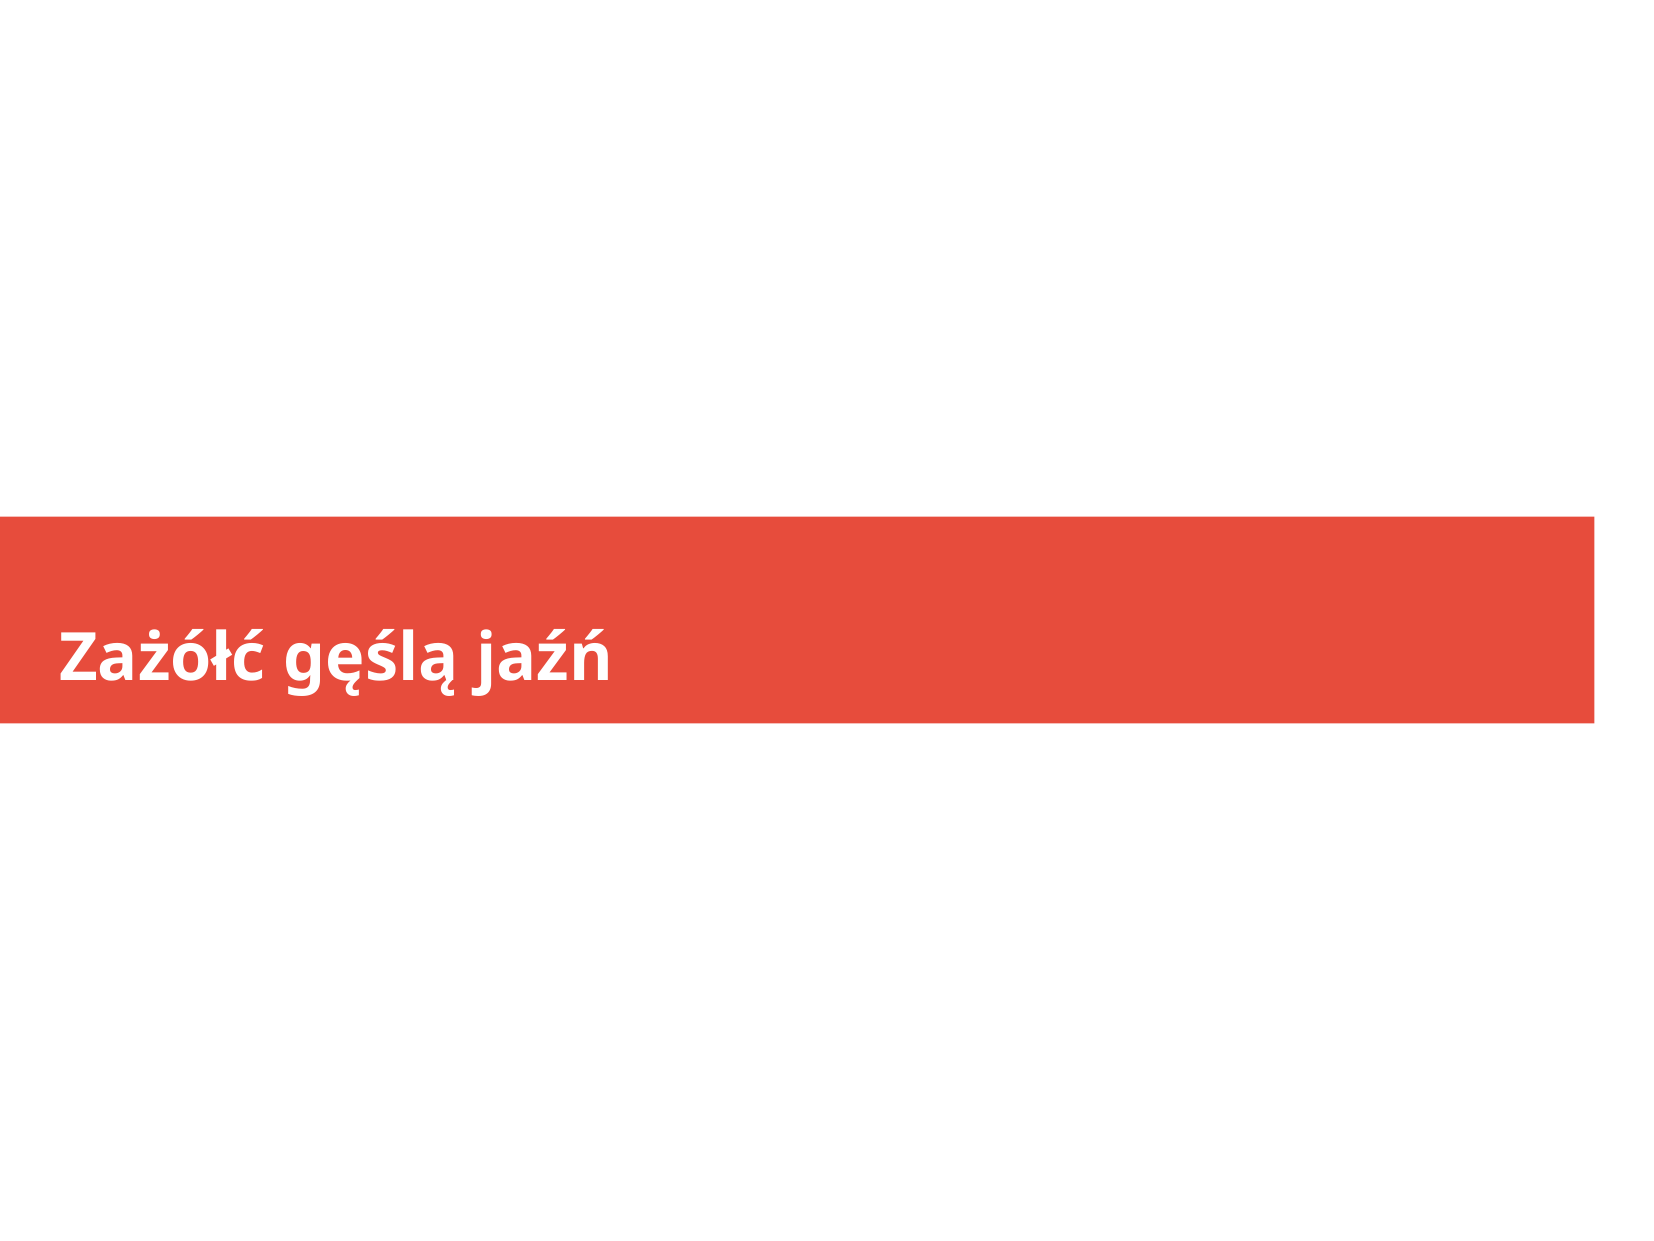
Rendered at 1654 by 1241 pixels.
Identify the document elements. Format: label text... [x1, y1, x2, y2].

title Zażółć gęślą jaźń [59, 546, 1595, 695]
